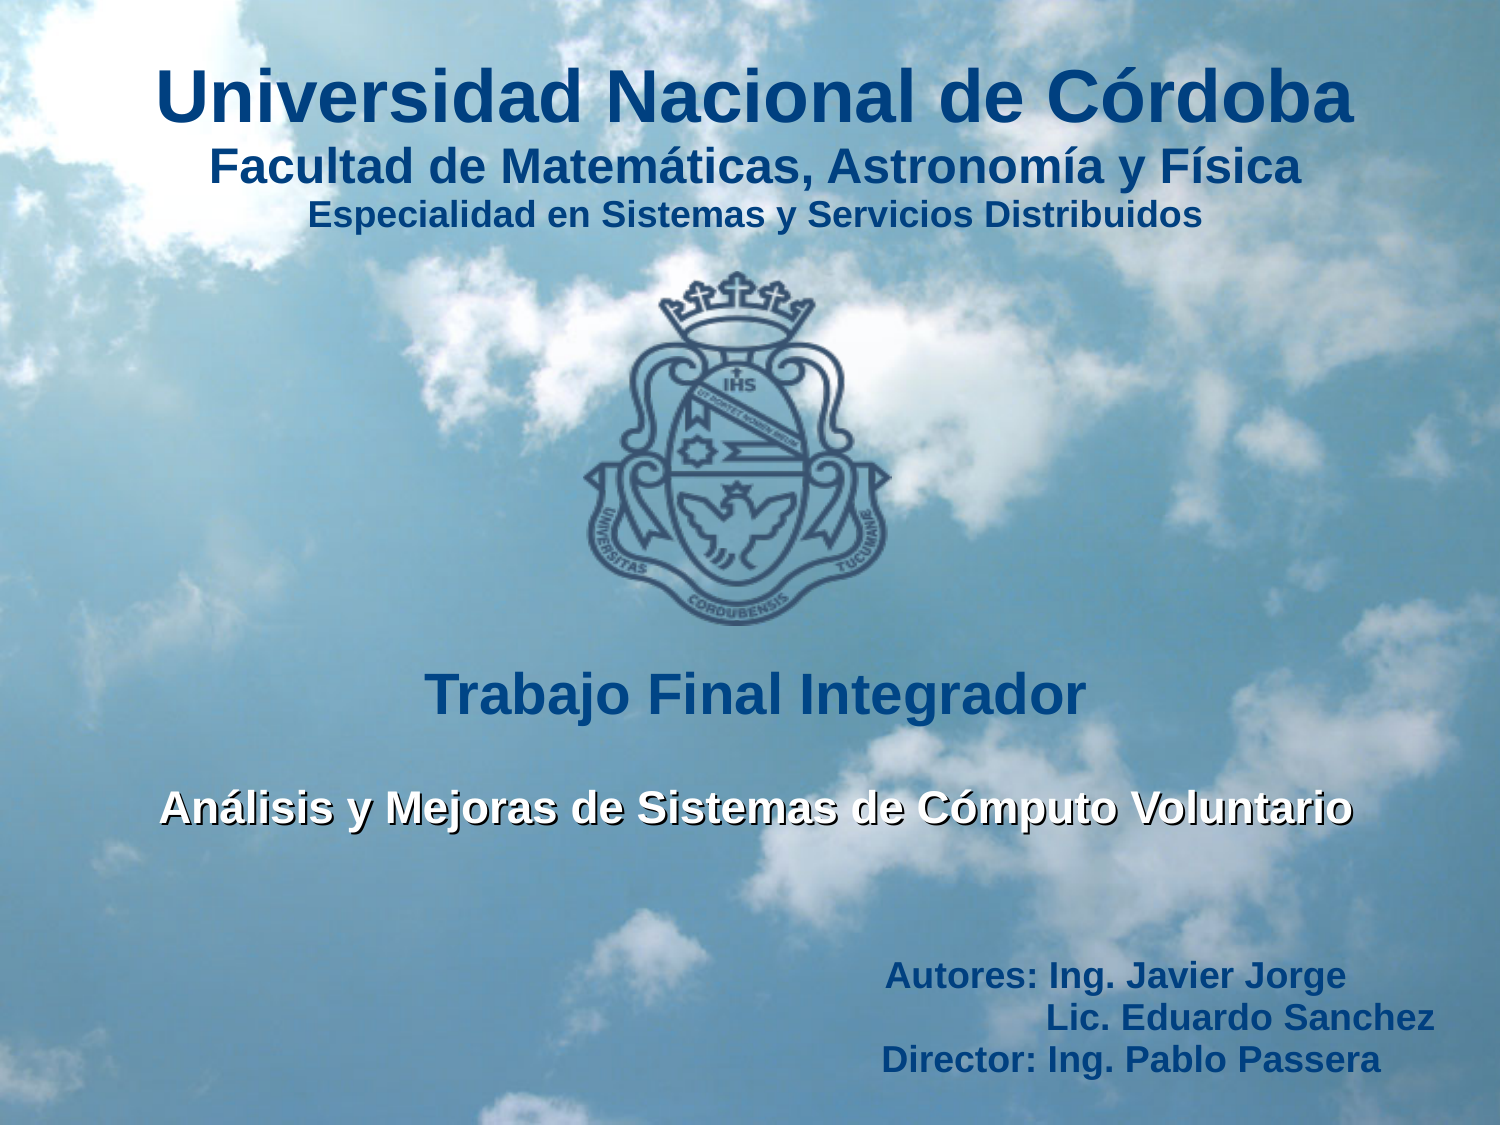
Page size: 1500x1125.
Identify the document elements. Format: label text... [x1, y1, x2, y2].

title Trabajo Final Integrador Análisis y Mejoras de Sistemas de Cómputo Voluntario [71, 626, 1441, 869]
title Universidad Nacional de Córdoba Facultad de Matemáticas, Astronomía y Física Especialidad en Sistemas y Servicios Distribuidos [118, 24, 1394, 266]
title Autores: Ing. Javier Jorge Lic. Eduardo Sanchez Director: Ing. Pablo Passera [478, 938, 1500, 1125]
picture [0, 0, 1500, 1125]
